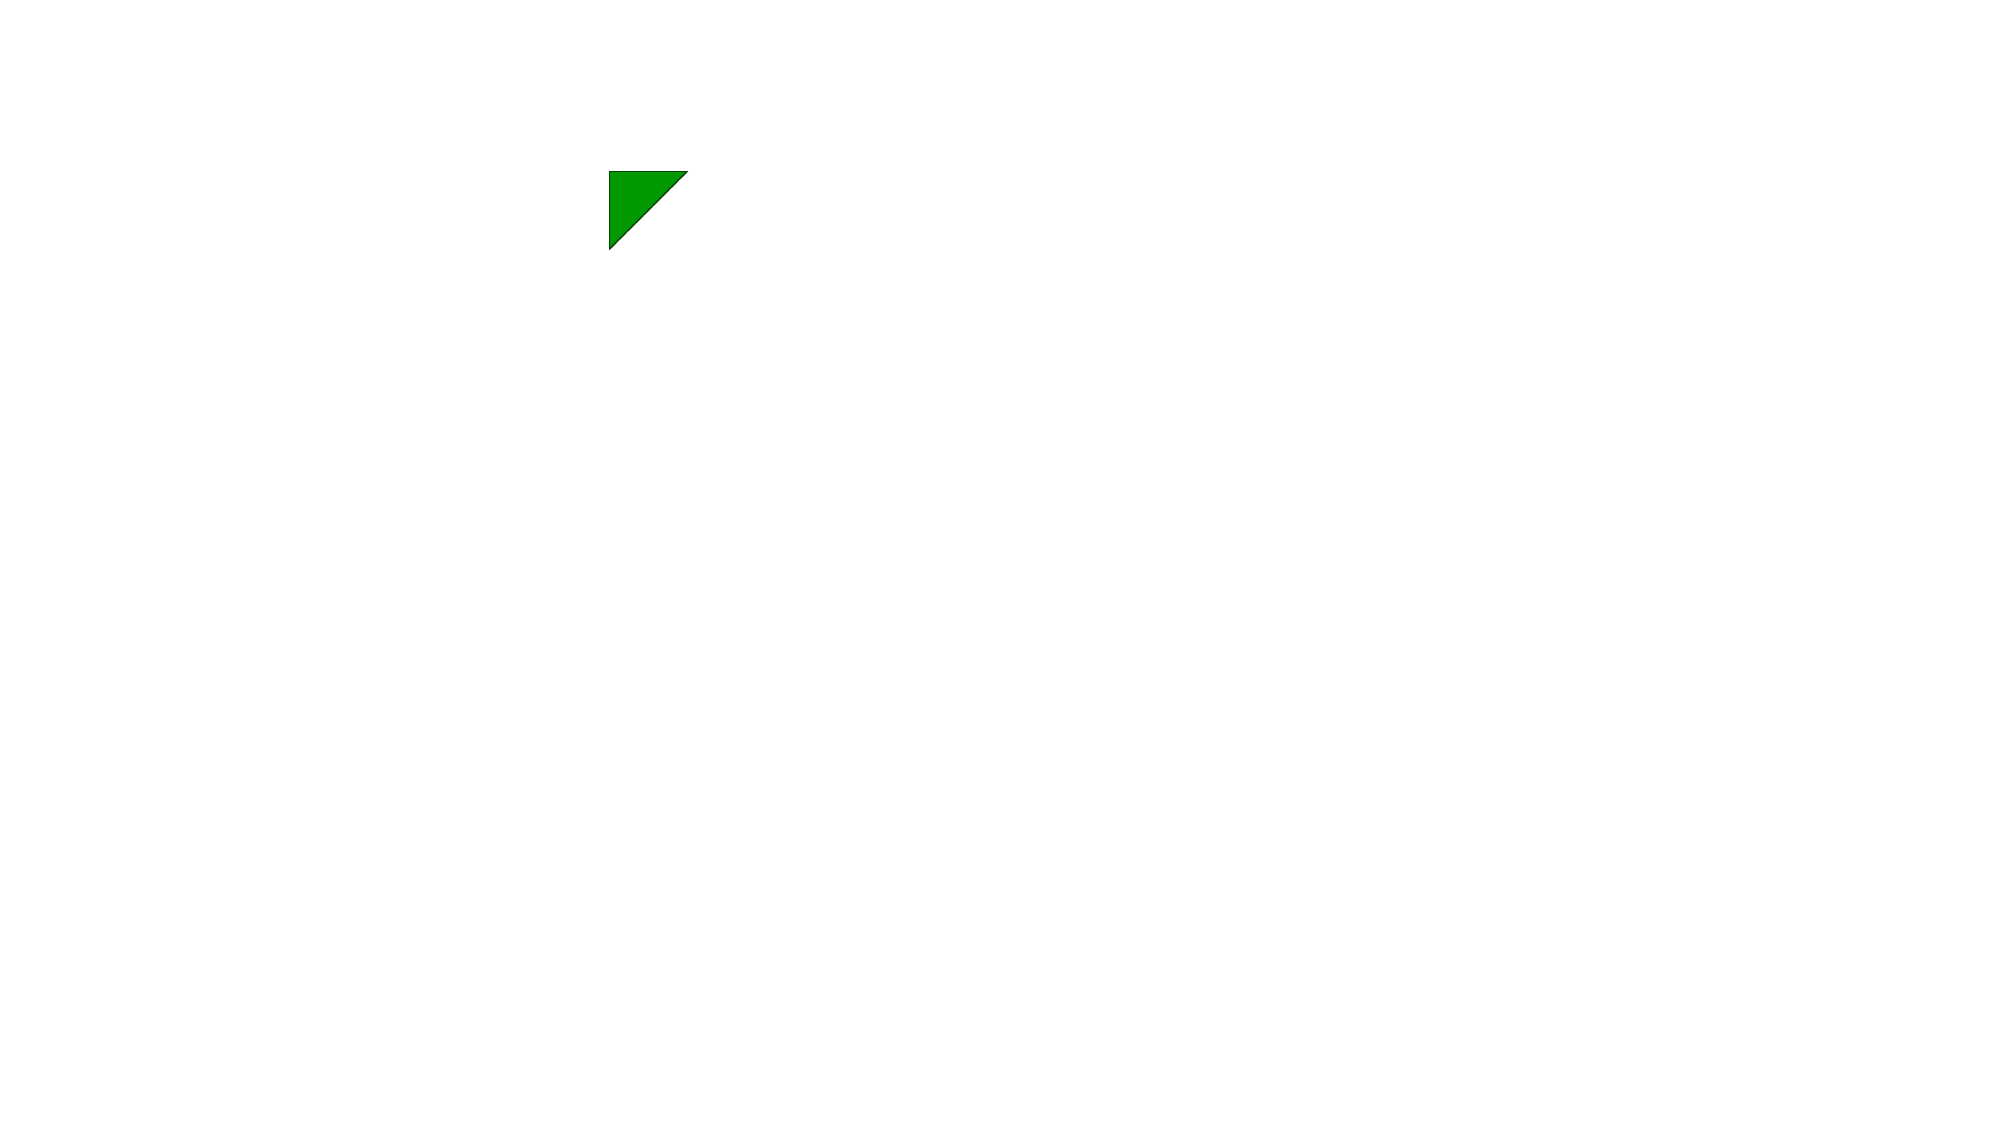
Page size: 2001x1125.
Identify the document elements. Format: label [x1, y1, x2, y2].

picture [609, 171, 1391, 954]
